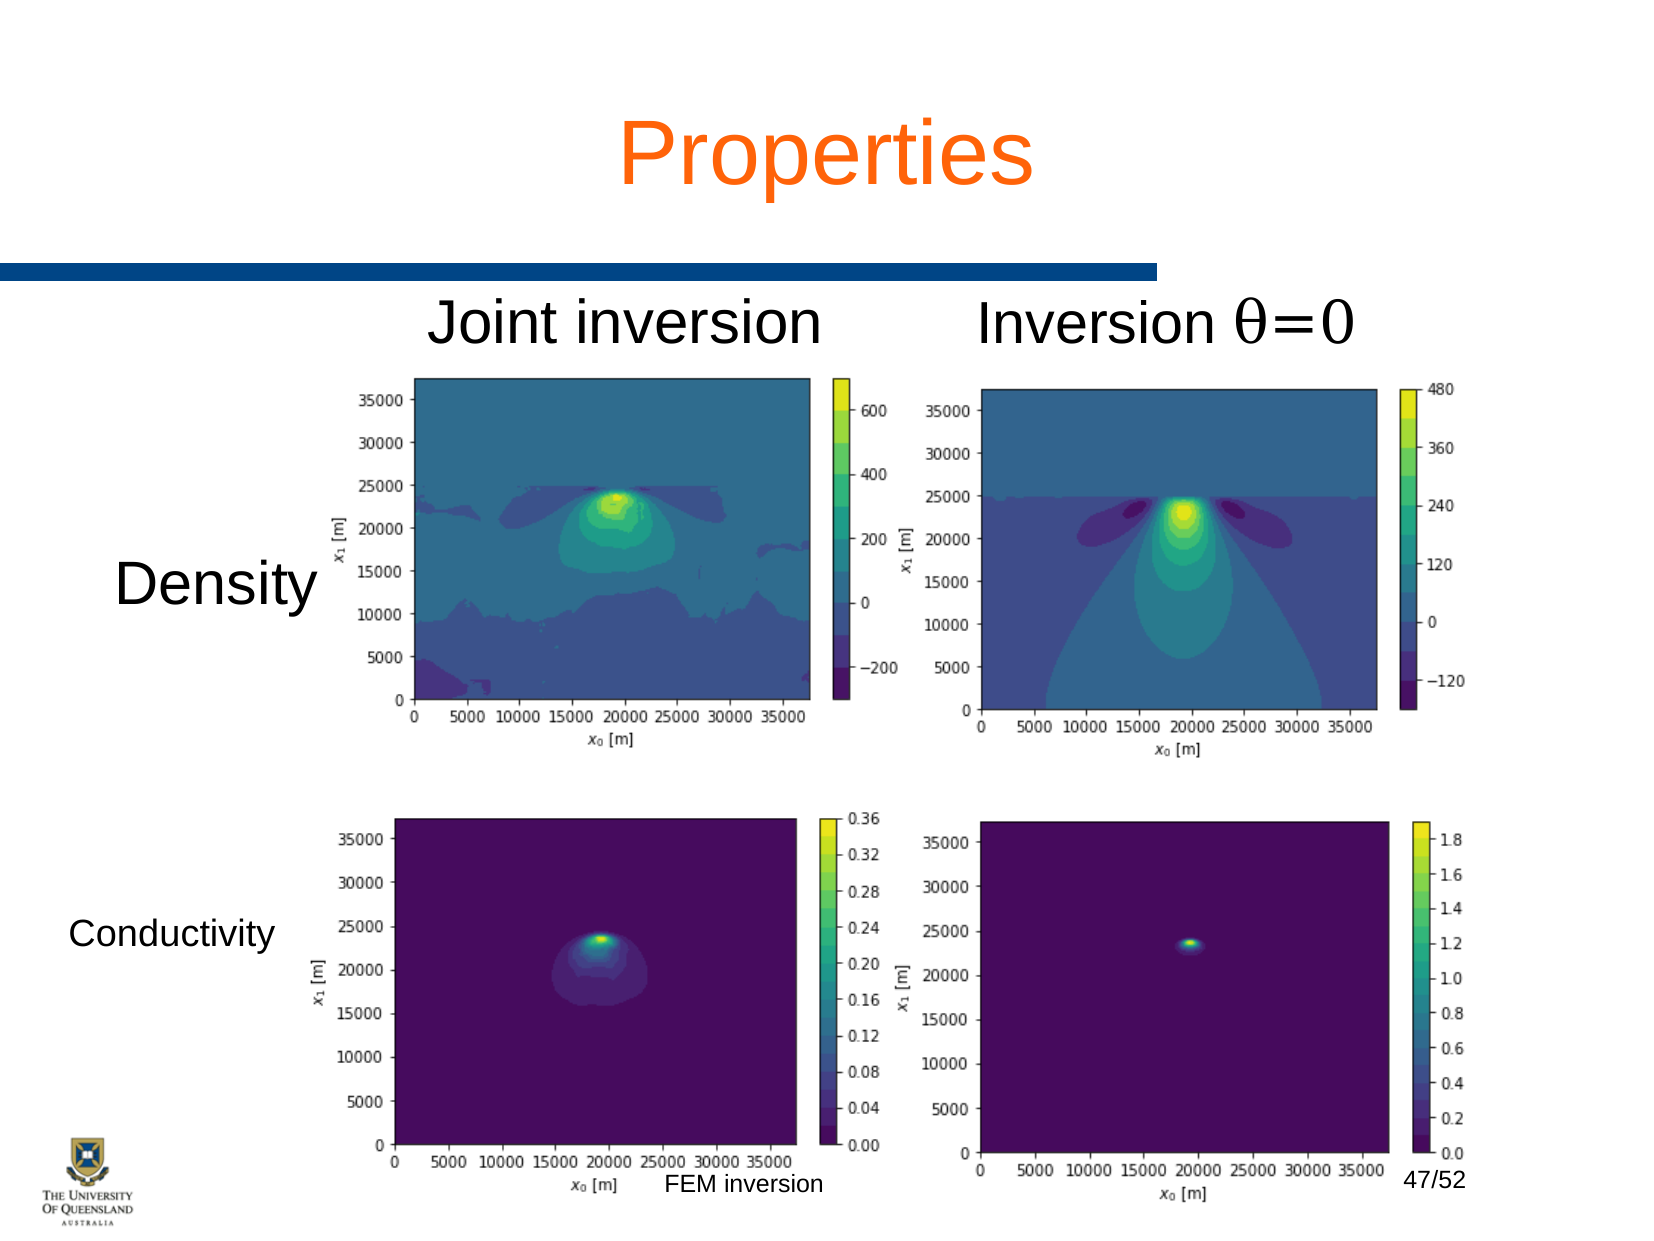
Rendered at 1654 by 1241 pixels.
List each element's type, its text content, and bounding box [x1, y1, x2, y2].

list Joint inversion [361, 286, 914, 357]
picture [320, 368, 1478, 771]
list Conductivity [27, 912, 311, 982]
picture [299, 802, 1475, 1216]
list Density [49, 548, 333, 619]
picture [35, 1133, 142, 1235]
title Properties [82, 49, 1571, 257]
list Inversion θ=0 [913, 288, 1466, 358]
